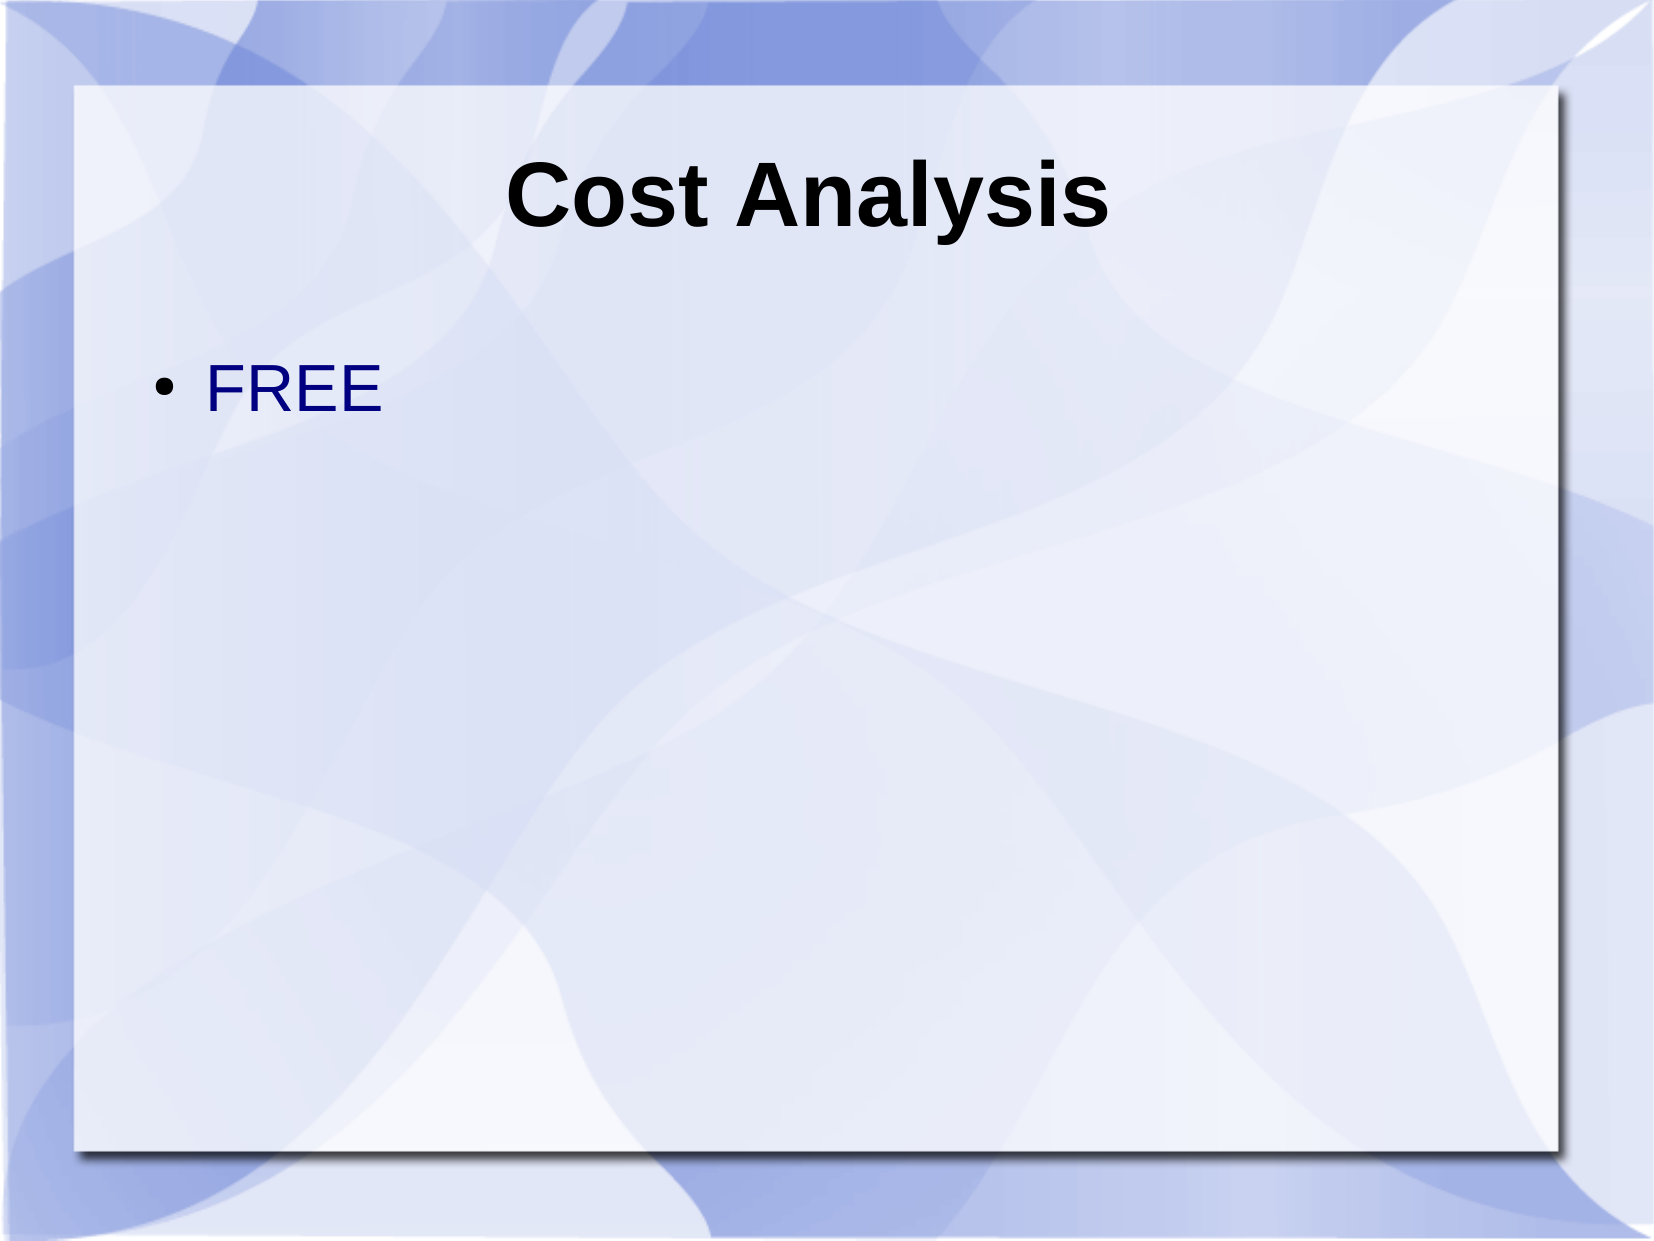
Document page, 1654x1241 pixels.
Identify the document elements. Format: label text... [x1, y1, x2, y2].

picture [0, 0, 1654, 1241]
list FREE [134, 350, 1516, 1133]
title Cost Analysis [82, 90, 1536, 298]
